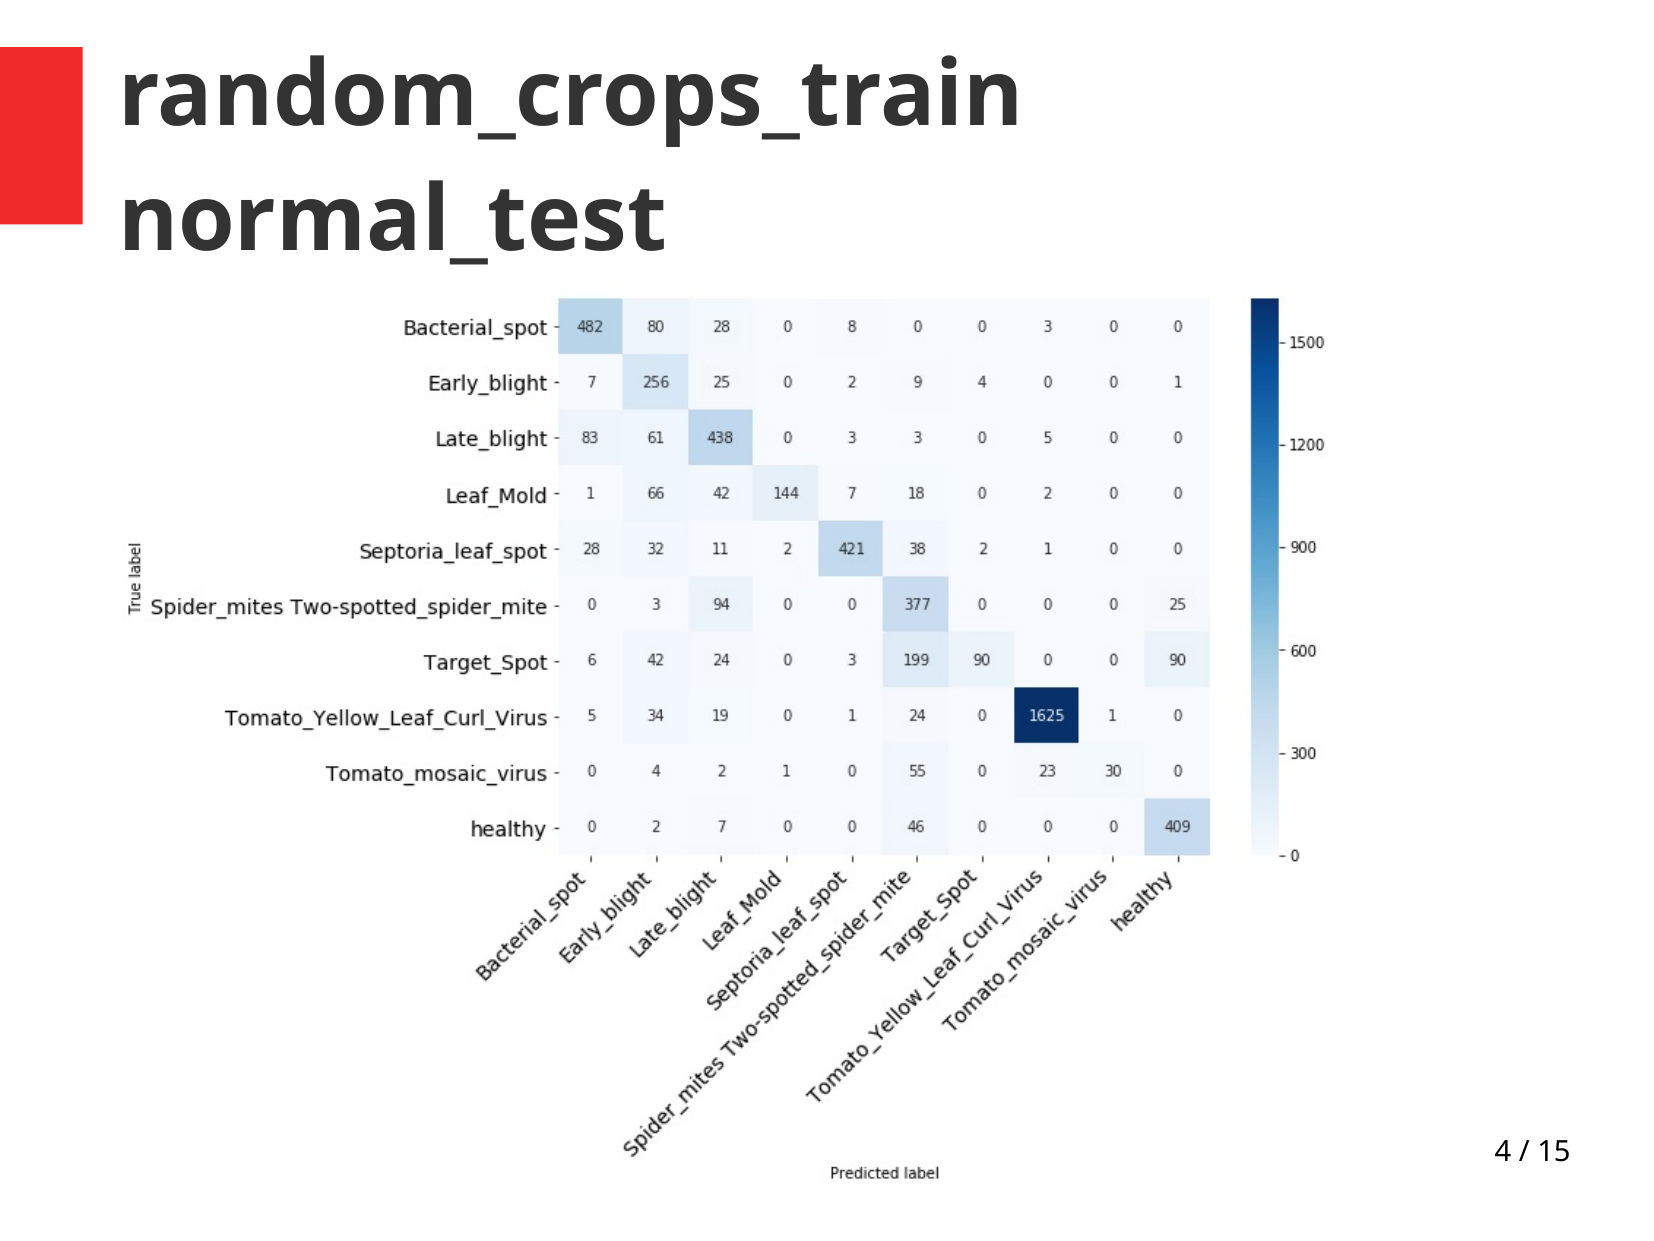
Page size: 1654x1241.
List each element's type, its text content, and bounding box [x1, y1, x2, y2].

title random_crops_train normal_test [118, 45, 1571, 260]
picture [120, 284, 1336, 1192]
